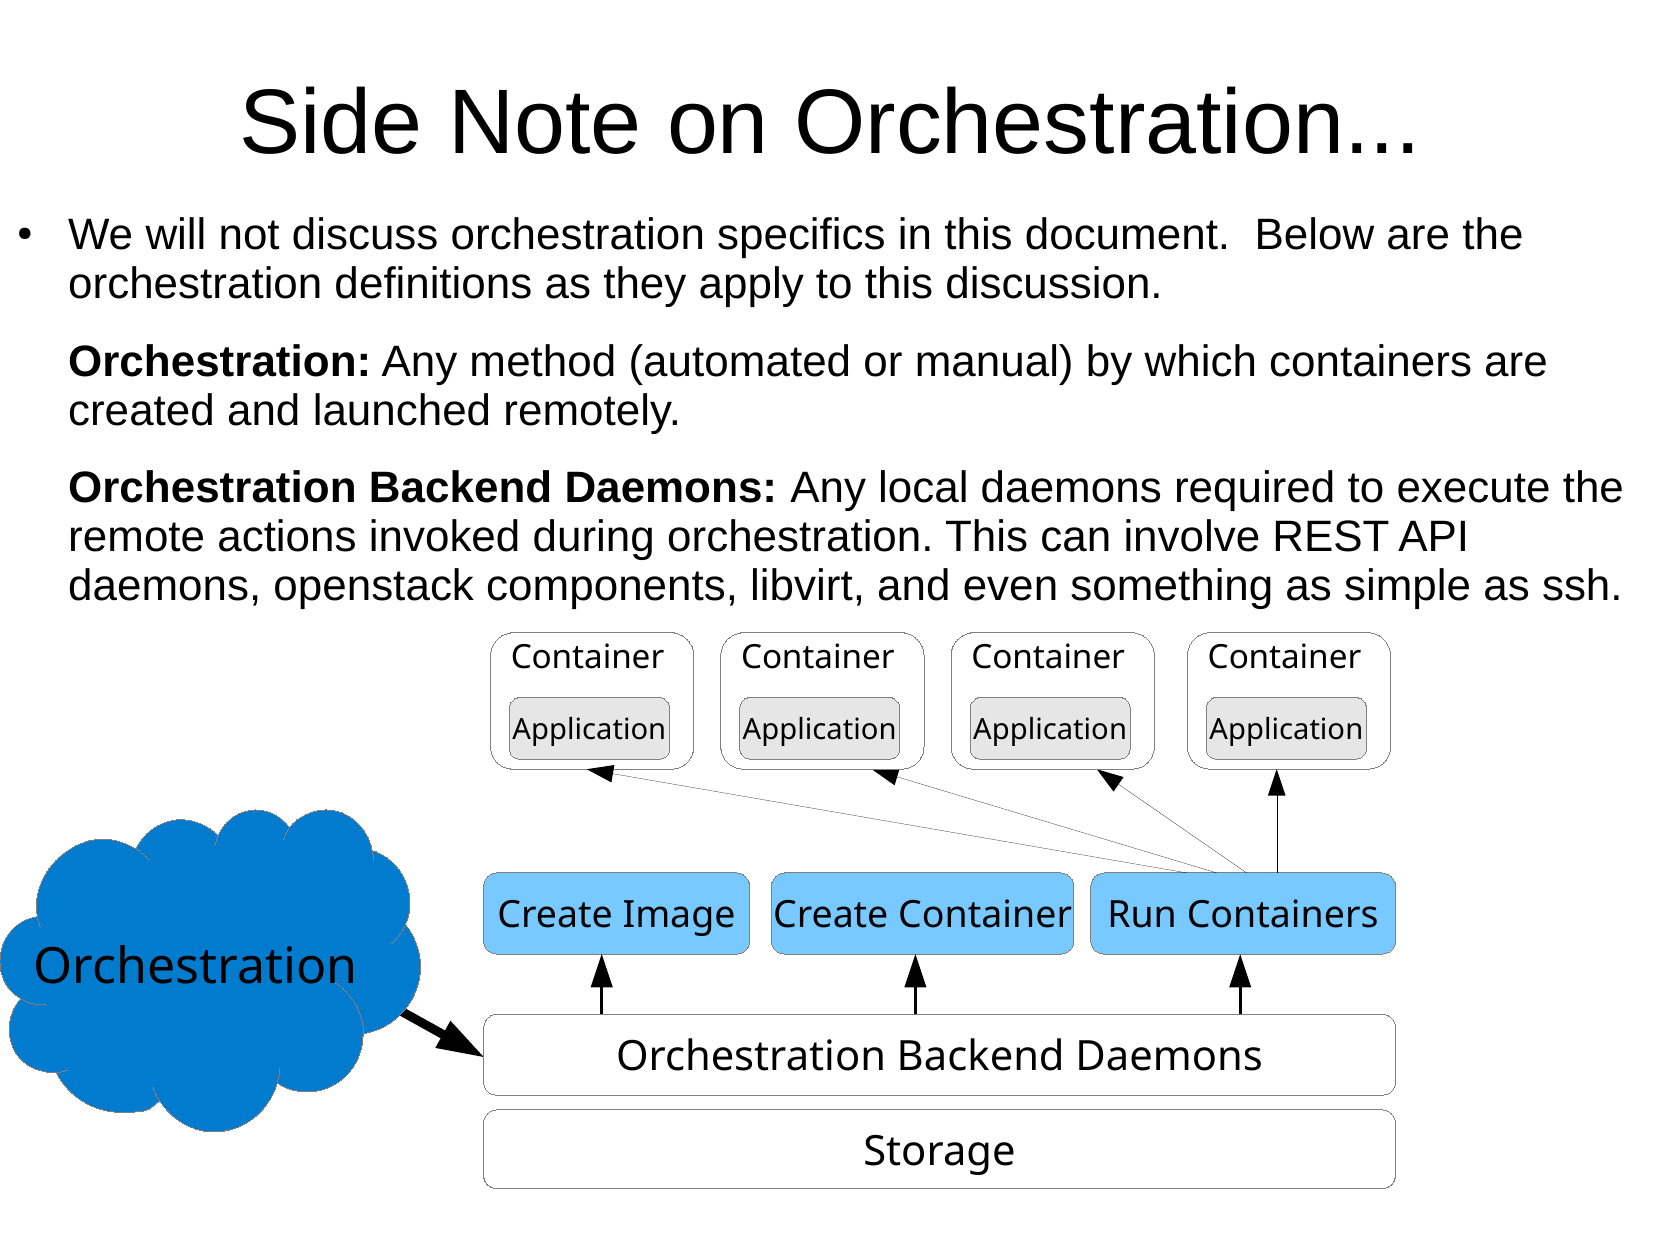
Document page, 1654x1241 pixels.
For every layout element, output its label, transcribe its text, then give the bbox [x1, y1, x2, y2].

text_box Orchestration [0, 809, 421, 1132]
text_box Application [509, 697, 670, 760]
text_box Container [951, 632, 1155, 770]
text_box Application [1206, 697, 1367, 760]
text_box Container [720, 632, 925, 770]
text_box Application [739, 697, 900, 760]
text_box Container [490, 632, 694, 770]
text_box Run Containers [1090, 872, 1396, 955]
list We will not discuss orchestration specifics in this document. Below are the orchestration definitions as they apply to this discussion. Orchestration: Any method (automated or manual) by which containers are created and launched remotely. Orchestration Backend Daemons: Any local daemons required to execute the remote actions invoked during orchestration. This can involve REST API daemons, openstack components, libvirt, and even something as simple as ssh. [0, 210, 1636, 646]
text_box Orchestration Backend Daemons [483, 1014, 1396, 1096]
title Side Note on Orchestration... [86, 17, 1576, 210]
text_box Container [1187, 632, 1391, 770]
text_box Create Image [483, 872, 750, 955]
text_box Create Container [771, 872, 1074, 955]
text_box Application [970, 697, 1131, 760]
text_box Storage [483, 1109, 1396, 1189]
